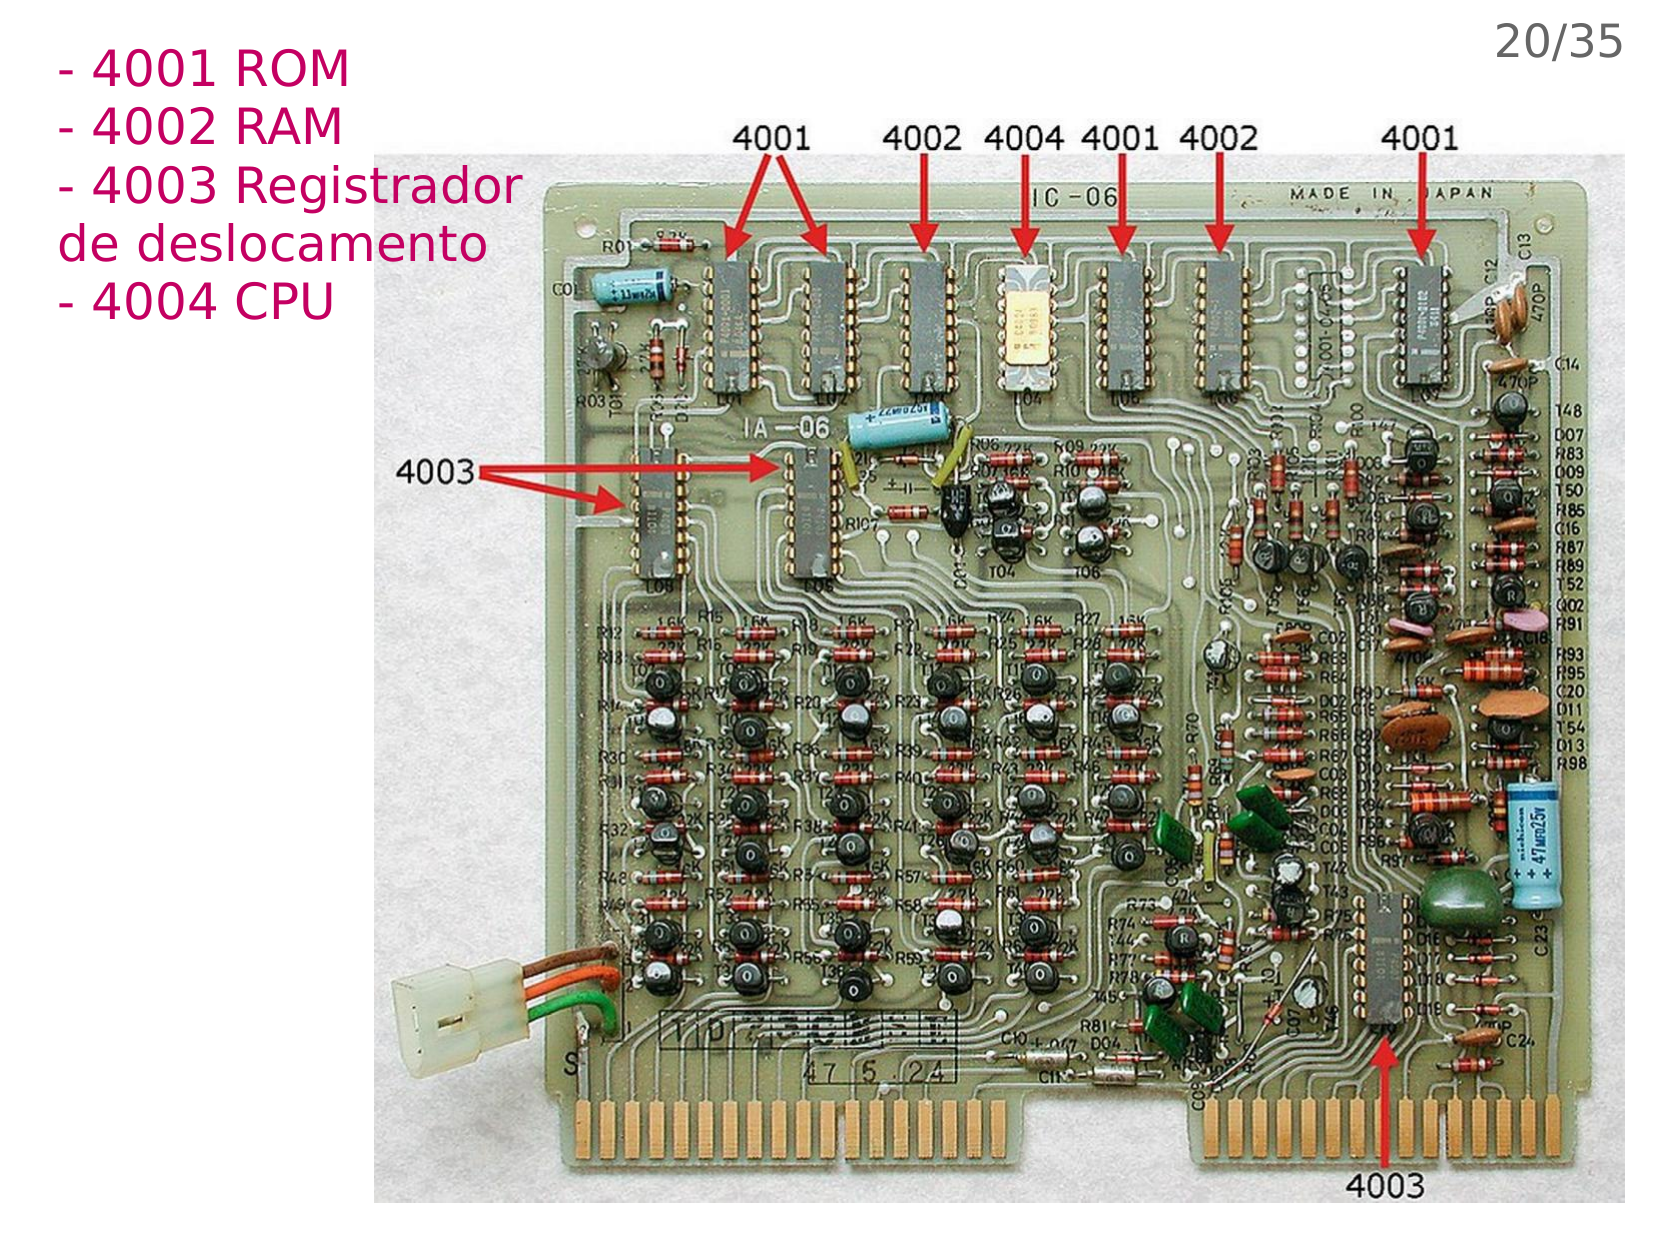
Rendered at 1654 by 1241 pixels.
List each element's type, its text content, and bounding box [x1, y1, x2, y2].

picture [374, 118, 1625, 1203]
text_box - 4001 ROM - 4002 RAM - 4003 Registrador de deslocamento - 4004 CPU [43, 32, 605, 388]
